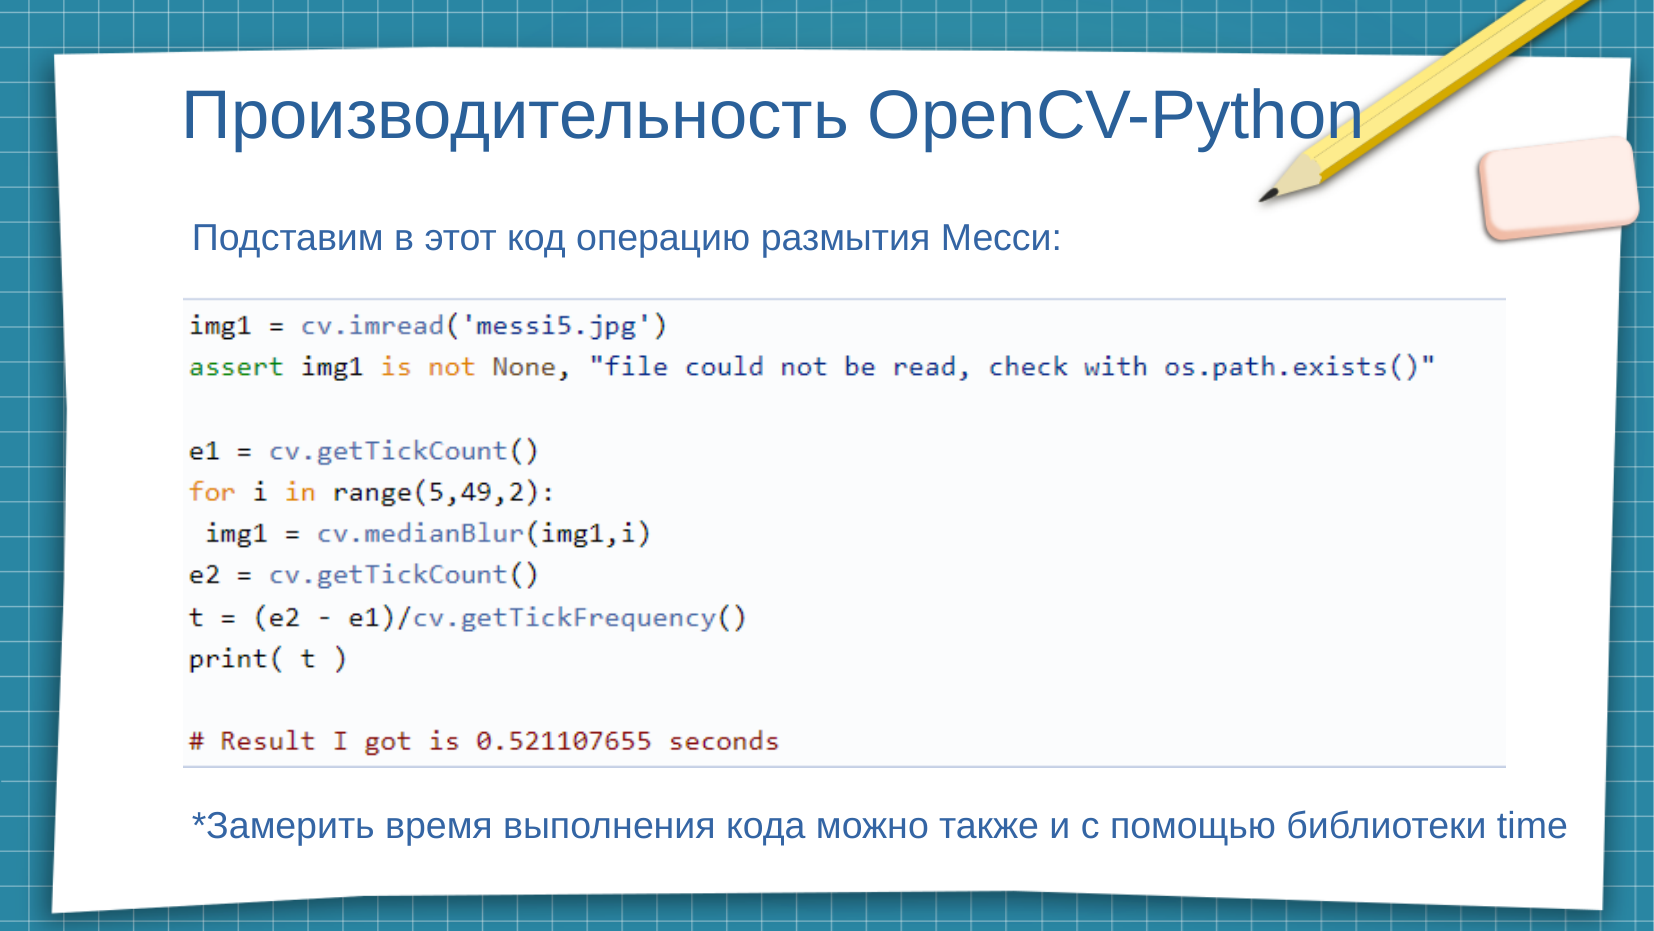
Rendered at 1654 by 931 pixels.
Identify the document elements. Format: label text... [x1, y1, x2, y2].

title Производительность OpenCV-Python [29, 37, 1518, 193]
text_box *Замерить время выполнения кода можно также и с помощью библиотеки time [177, 797, 1584, 855]
picture [0, 0, 1654, 931]
text_box Подставим в этот код операцию размытия Месси: [177, 208, 1078, 266]
